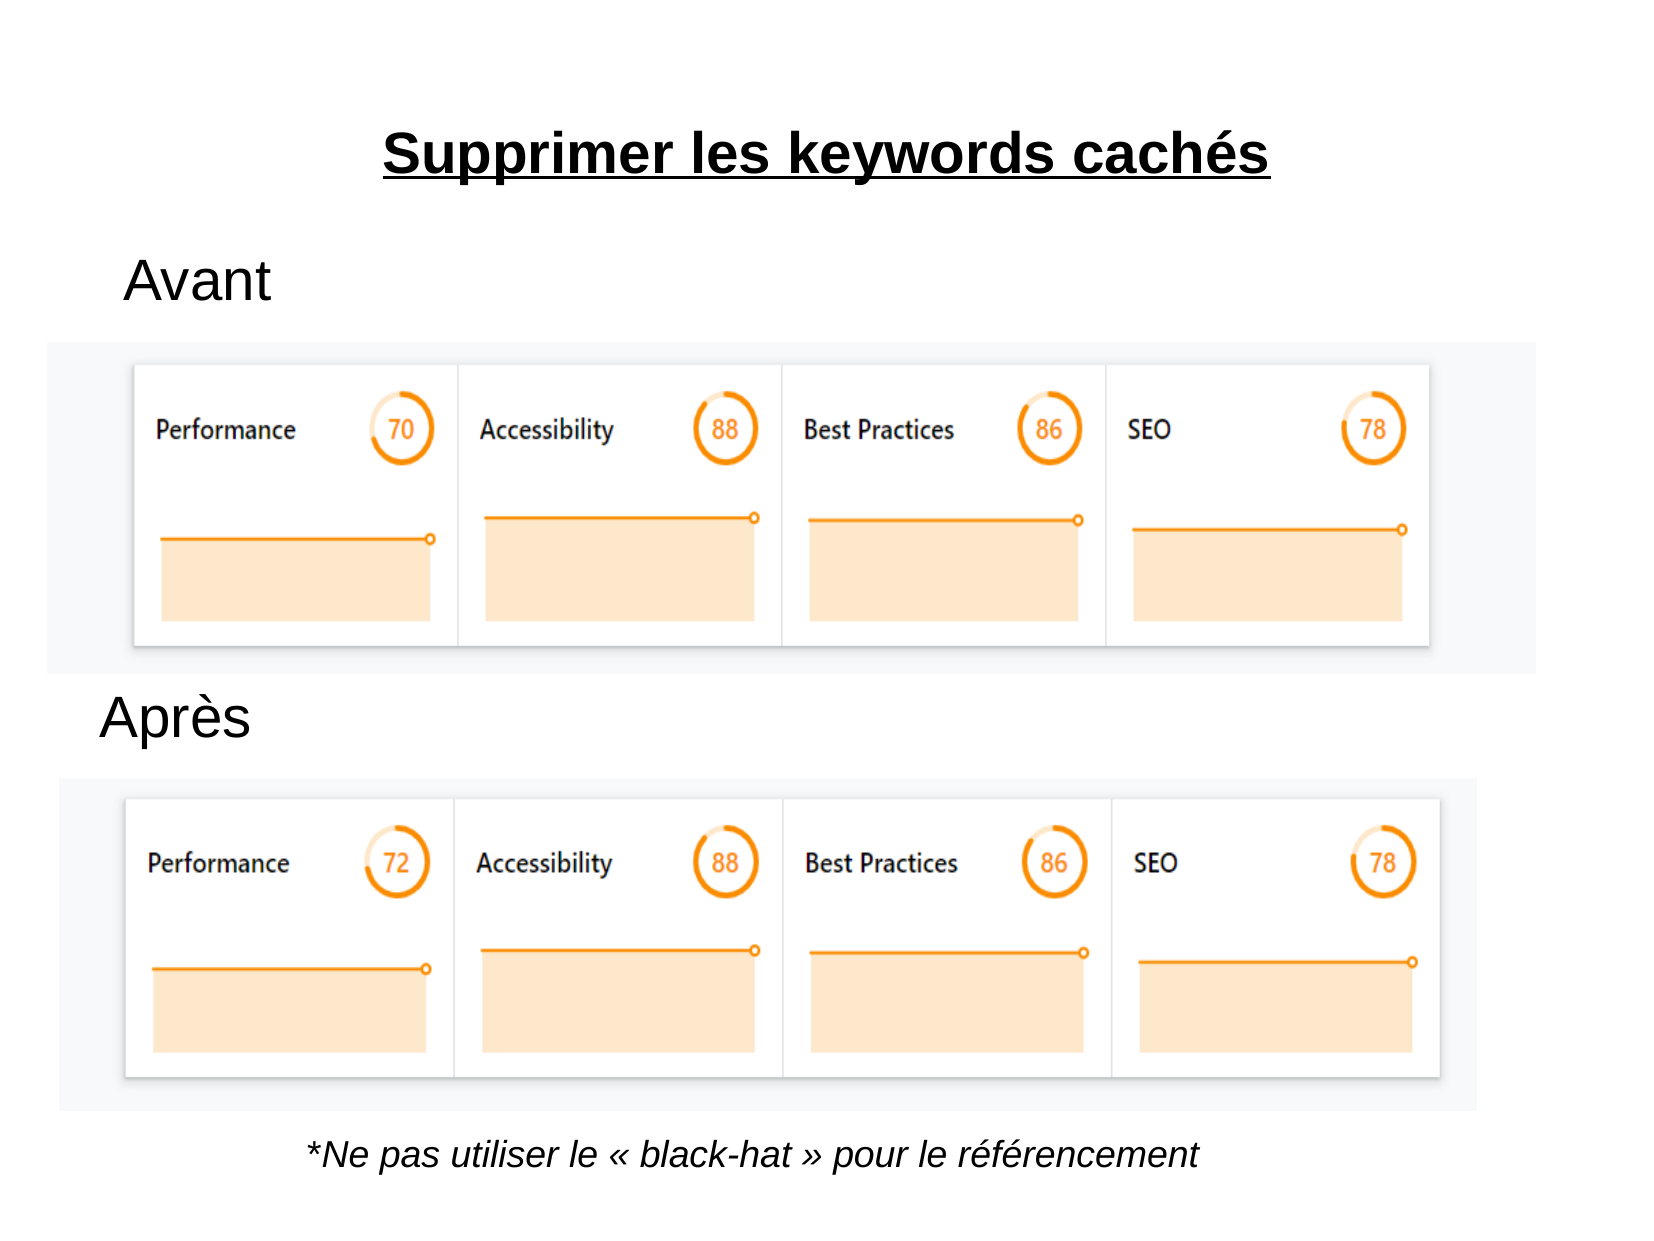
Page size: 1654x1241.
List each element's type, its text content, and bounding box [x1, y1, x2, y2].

title Supprimer les keywords cachés [82, 49, 1571, 257]
list Avant [52, 247, 532, 342]
list *Ne pas utiliser le « black-hat » pour le référencement [236, 1133, 1501, 1241]
picture [59, 778, 1477, 1111]
list Après [28, 685, 508, 1064]
picture [47, 342, 1536, 674]
